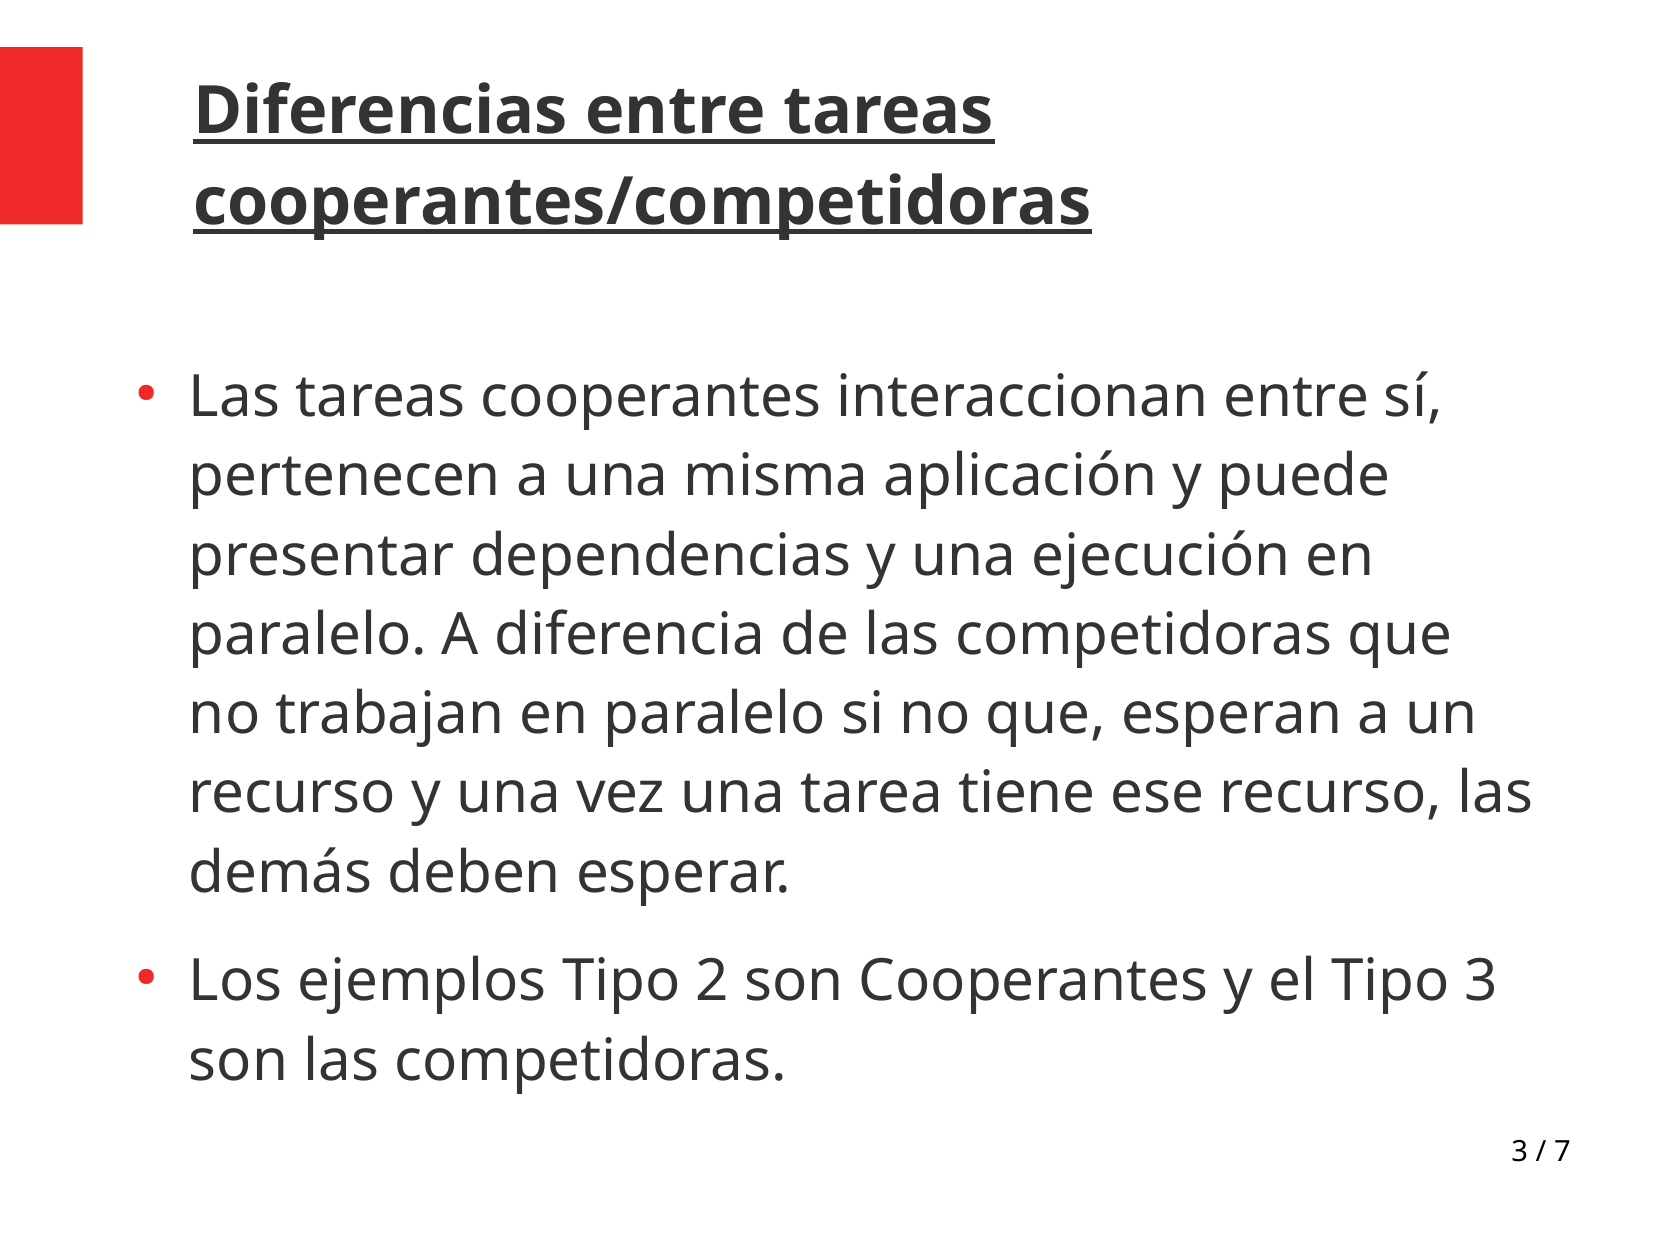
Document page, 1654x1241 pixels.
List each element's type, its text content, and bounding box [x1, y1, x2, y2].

list Las tareas cooperantes interaccionan entre sí, pertenecen a una misma aplicación y puede presentar dependencias y una ejecución en paralelo. A diferencia de las competidoras que no trabajan en paralelo si no que, esperan a un recurso y una vez una tarea tiene ese recurso, las demás deben esperar. Los ejemplos Tipo 2 son Cooperantes y el Tipo 3 son las competidoras. [118, 354, 1536, 1074]
title Diferencias entre tareas cooperantes/competidoras [118, 49, 1571, 257]
